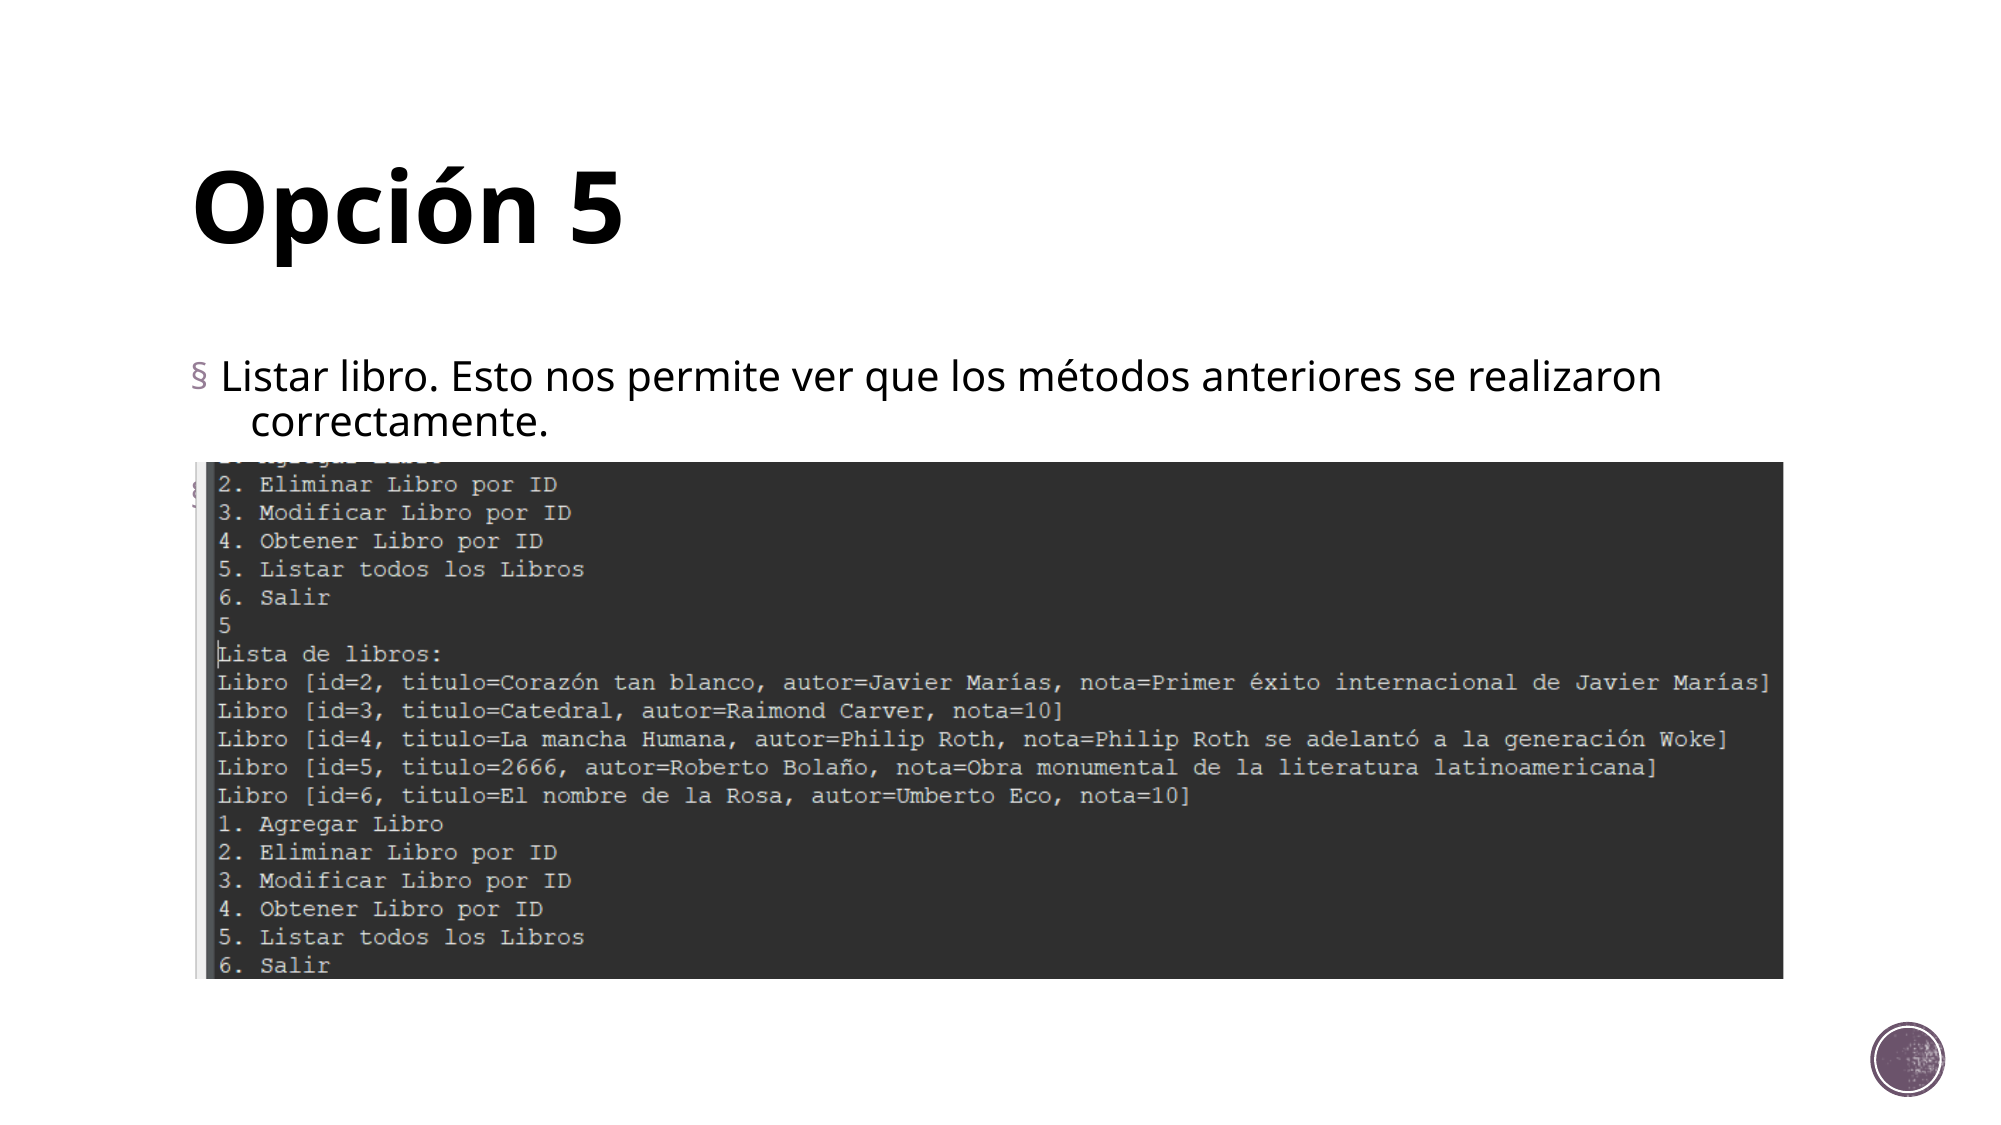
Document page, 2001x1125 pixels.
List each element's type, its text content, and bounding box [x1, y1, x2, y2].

title Opción 5 [175, 79, 1826, 344]
list Listar libro. Esto nos permite ver que los métodos anteriores se realizaron correctamente. [175, 348, 1826, 1013]
picture [195, 462, 1784, 979]
